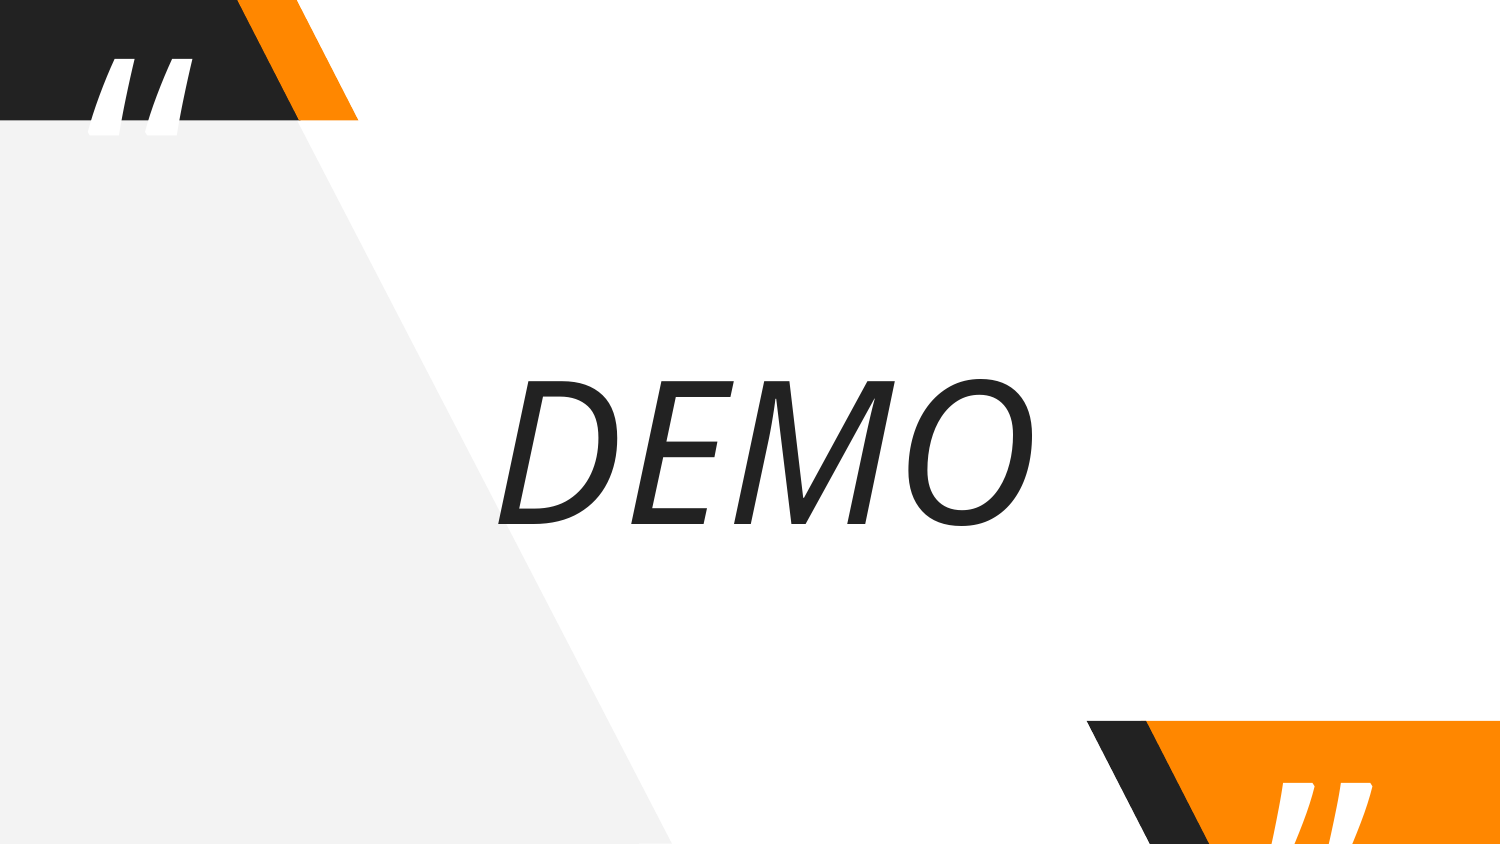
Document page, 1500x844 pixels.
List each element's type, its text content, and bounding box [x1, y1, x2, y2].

list DEMO [162, 167, 1368, 721]
